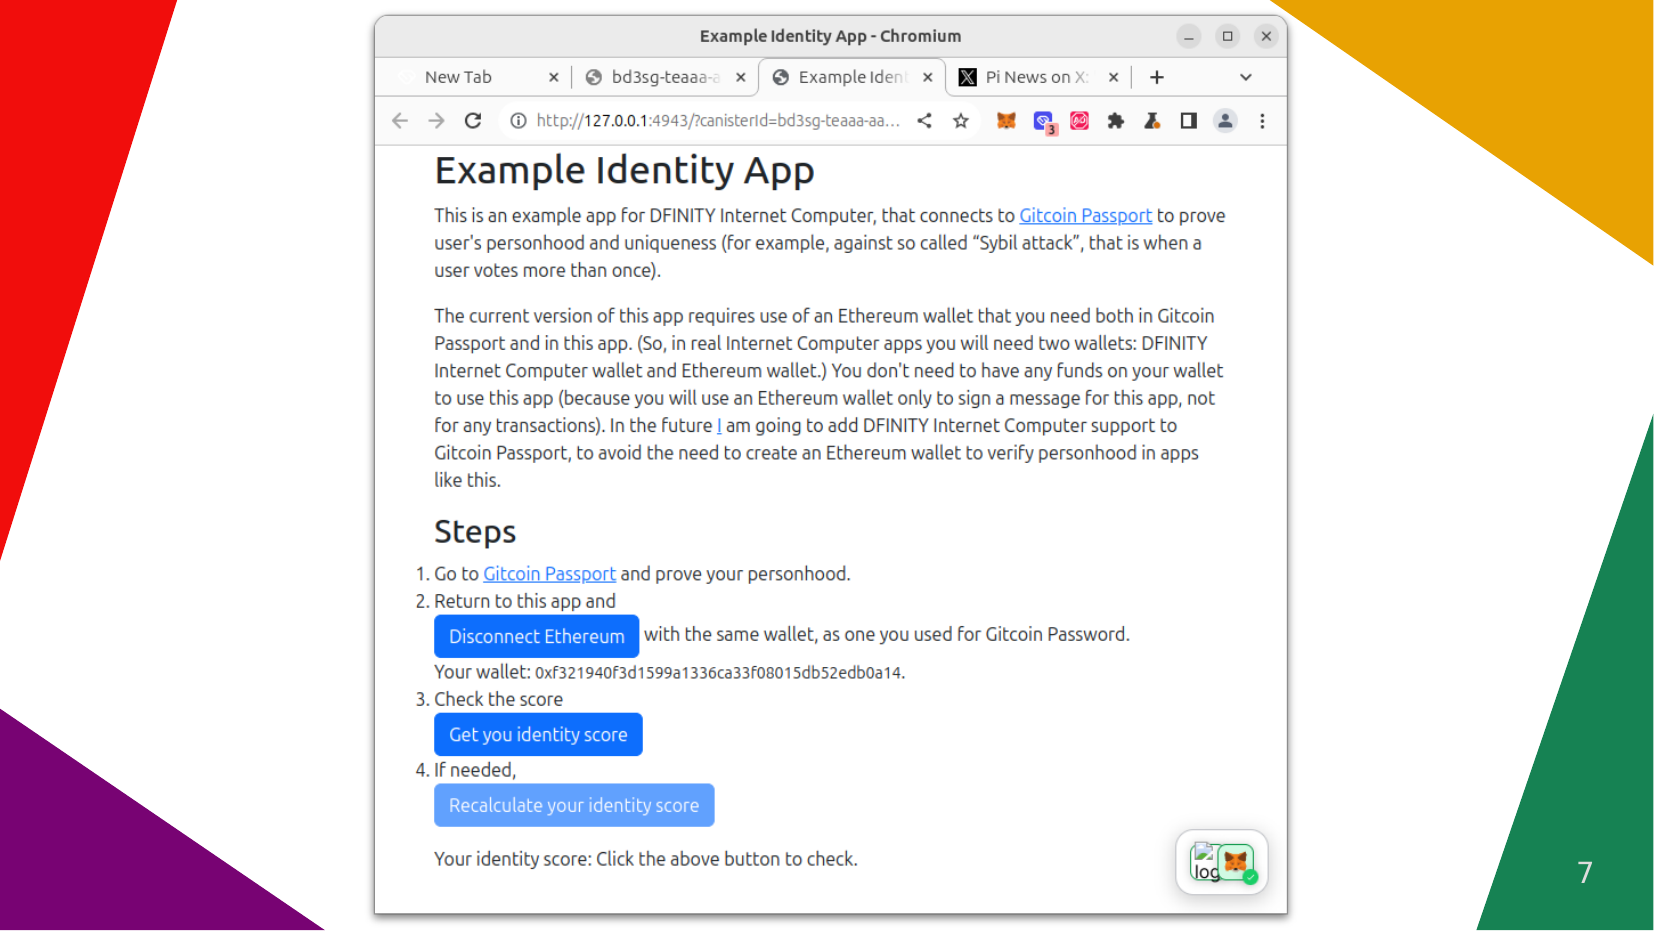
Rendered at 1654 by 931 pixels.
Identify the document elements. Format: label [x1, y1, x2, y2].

picture [359, 2, 1303, 931]
